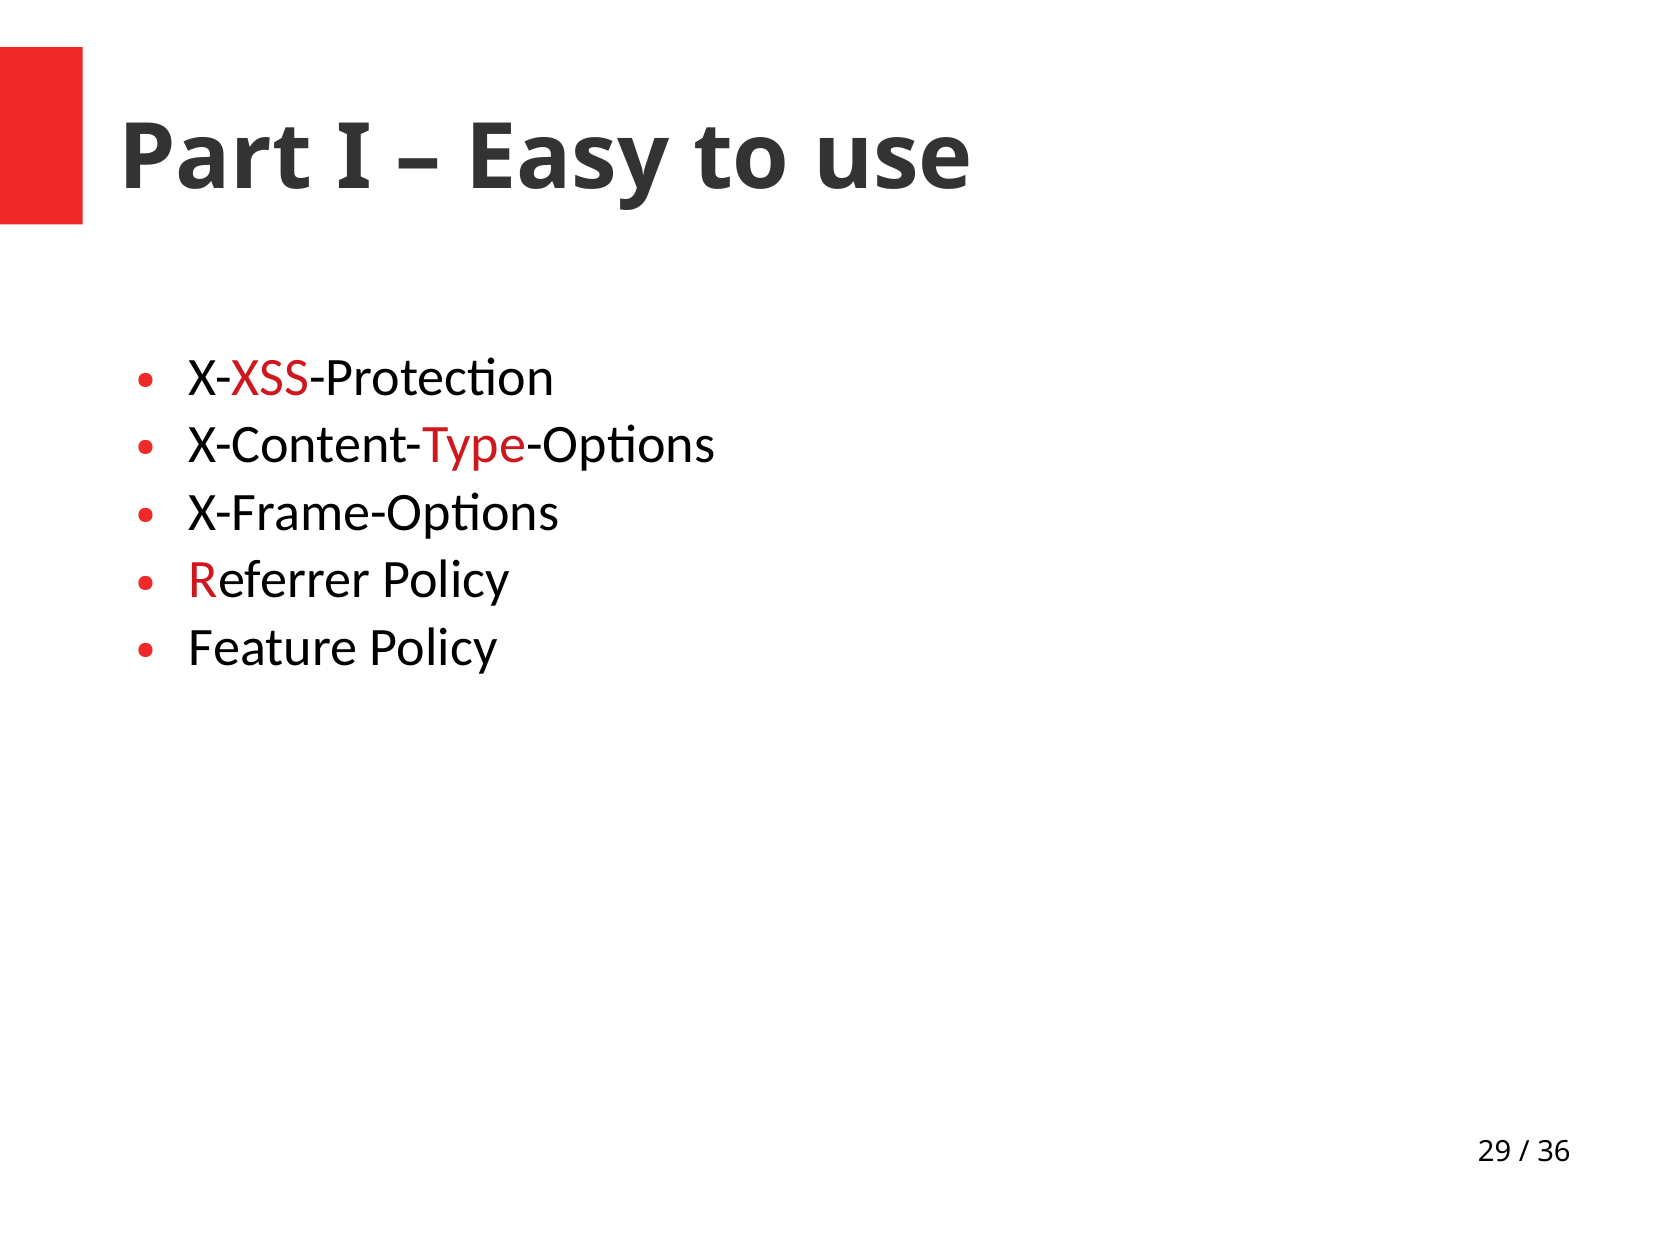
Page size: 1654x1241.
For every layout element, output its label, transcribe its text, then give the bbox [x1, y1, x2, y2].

list X-XSS-Protection X-Content-Type-Options X-Frame-Options Referrer Policy Feature Policy [118, 354, 1536, 1074]
title Part I – Easy to use [118, 49, 1571, 257]
